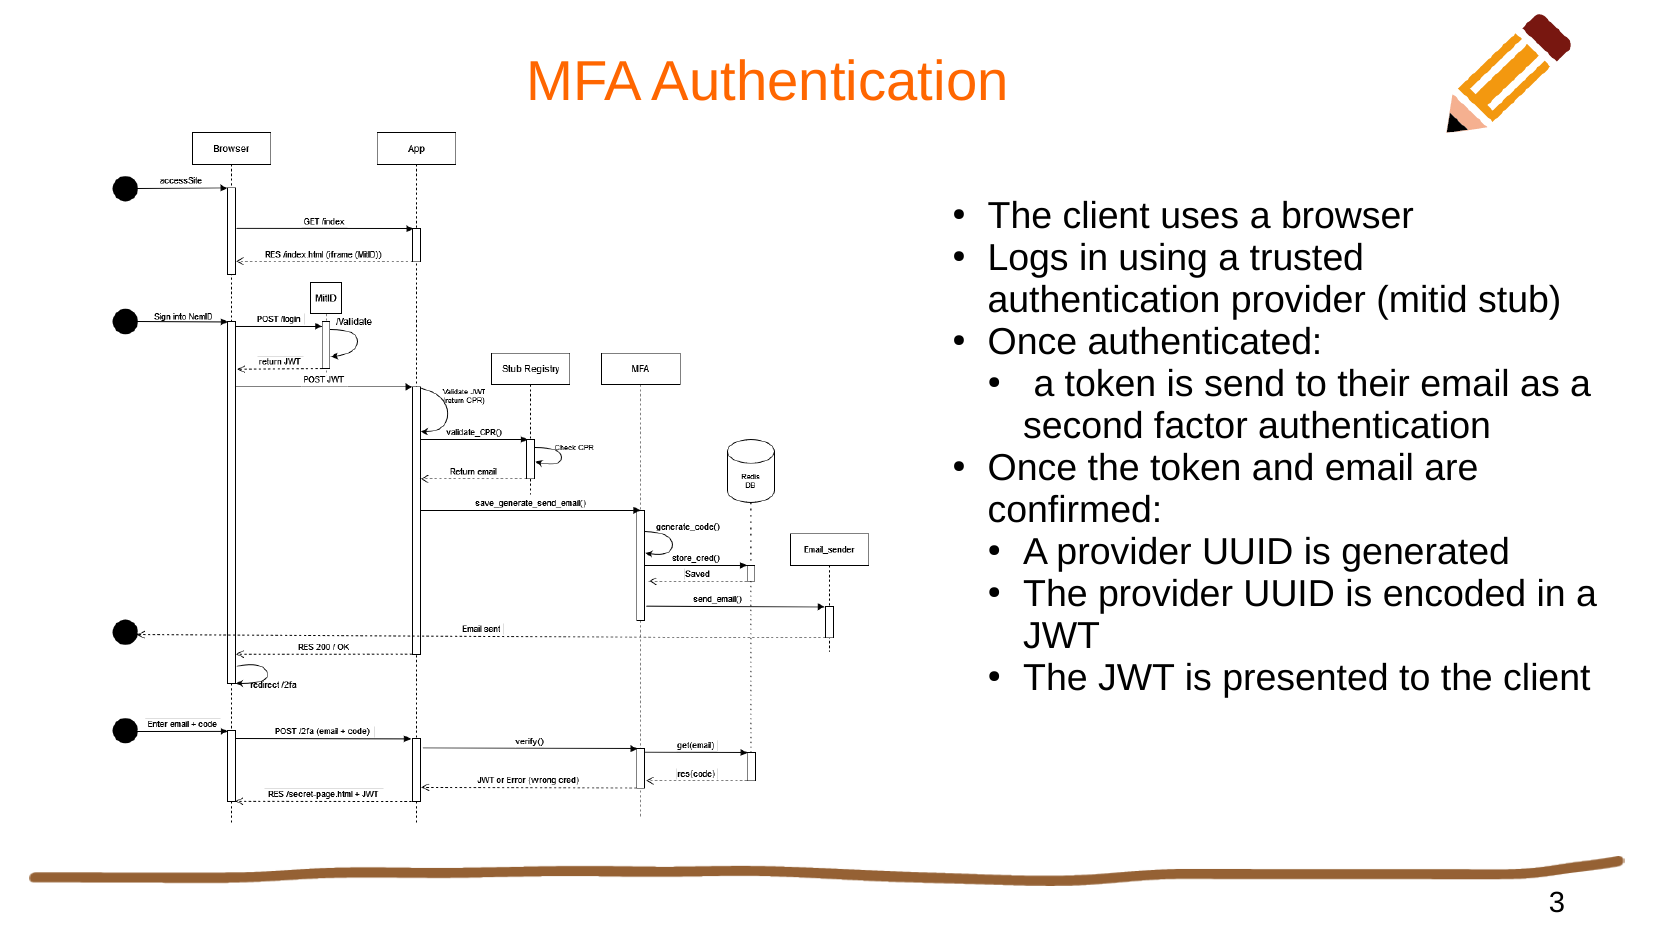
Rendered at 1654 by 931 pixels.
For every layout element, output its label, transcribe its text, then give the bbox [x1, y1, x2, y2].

picture [29, 856, 1625, 886]
picture [1446, 14, 1571, 133]
text_box The client uses a browser Logs in using a trusted authentication provider (mitid stub) Once authenticated: a token is send to their email as a second factor authentication Once the token and email are confirmed: A provider UUID is generated The provider UUID is encoded in a JWT The JWT is presented to the client [937, 187, 1613, 707]
title MFA Authentication [88, 29, 1447, 133]
picture [112, 132, 869, 826]
